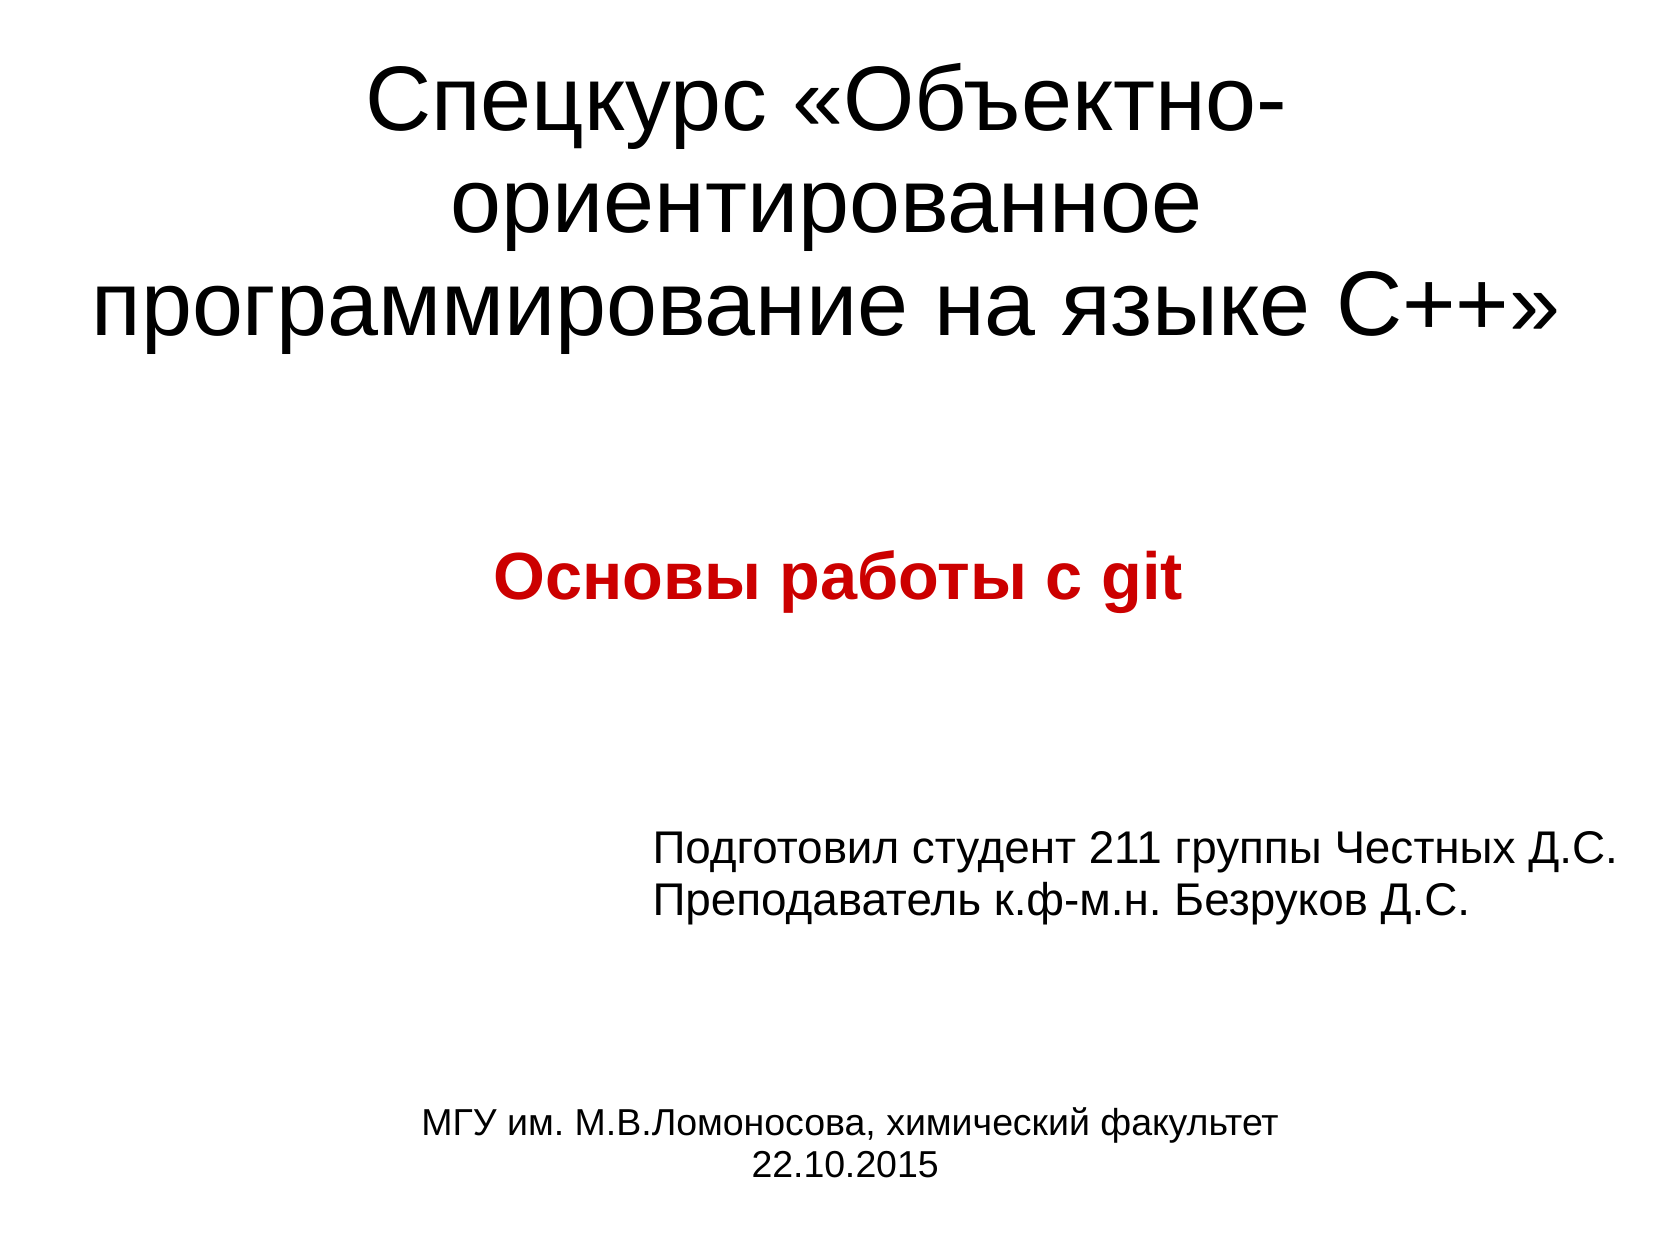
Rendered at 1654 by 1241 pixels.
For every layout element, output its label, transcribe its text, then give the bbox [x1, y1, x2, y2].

text_box МГУ им. М.В.Ломоносова, химический факультет 22.10.2015 [307, 1094, 1394, 1193]
text_box Основы работы с git [106, 531, 1571, 622]
title Спецкурс «Объектно-ориентированное программирование на языке С++» [82, 47, 1571, 355]
text_box Подготовил студент 211 группы Честных Д.С. Преподаватель к.ф-м.н. Безруков Д.С. [637, 814, 1642, 933]
